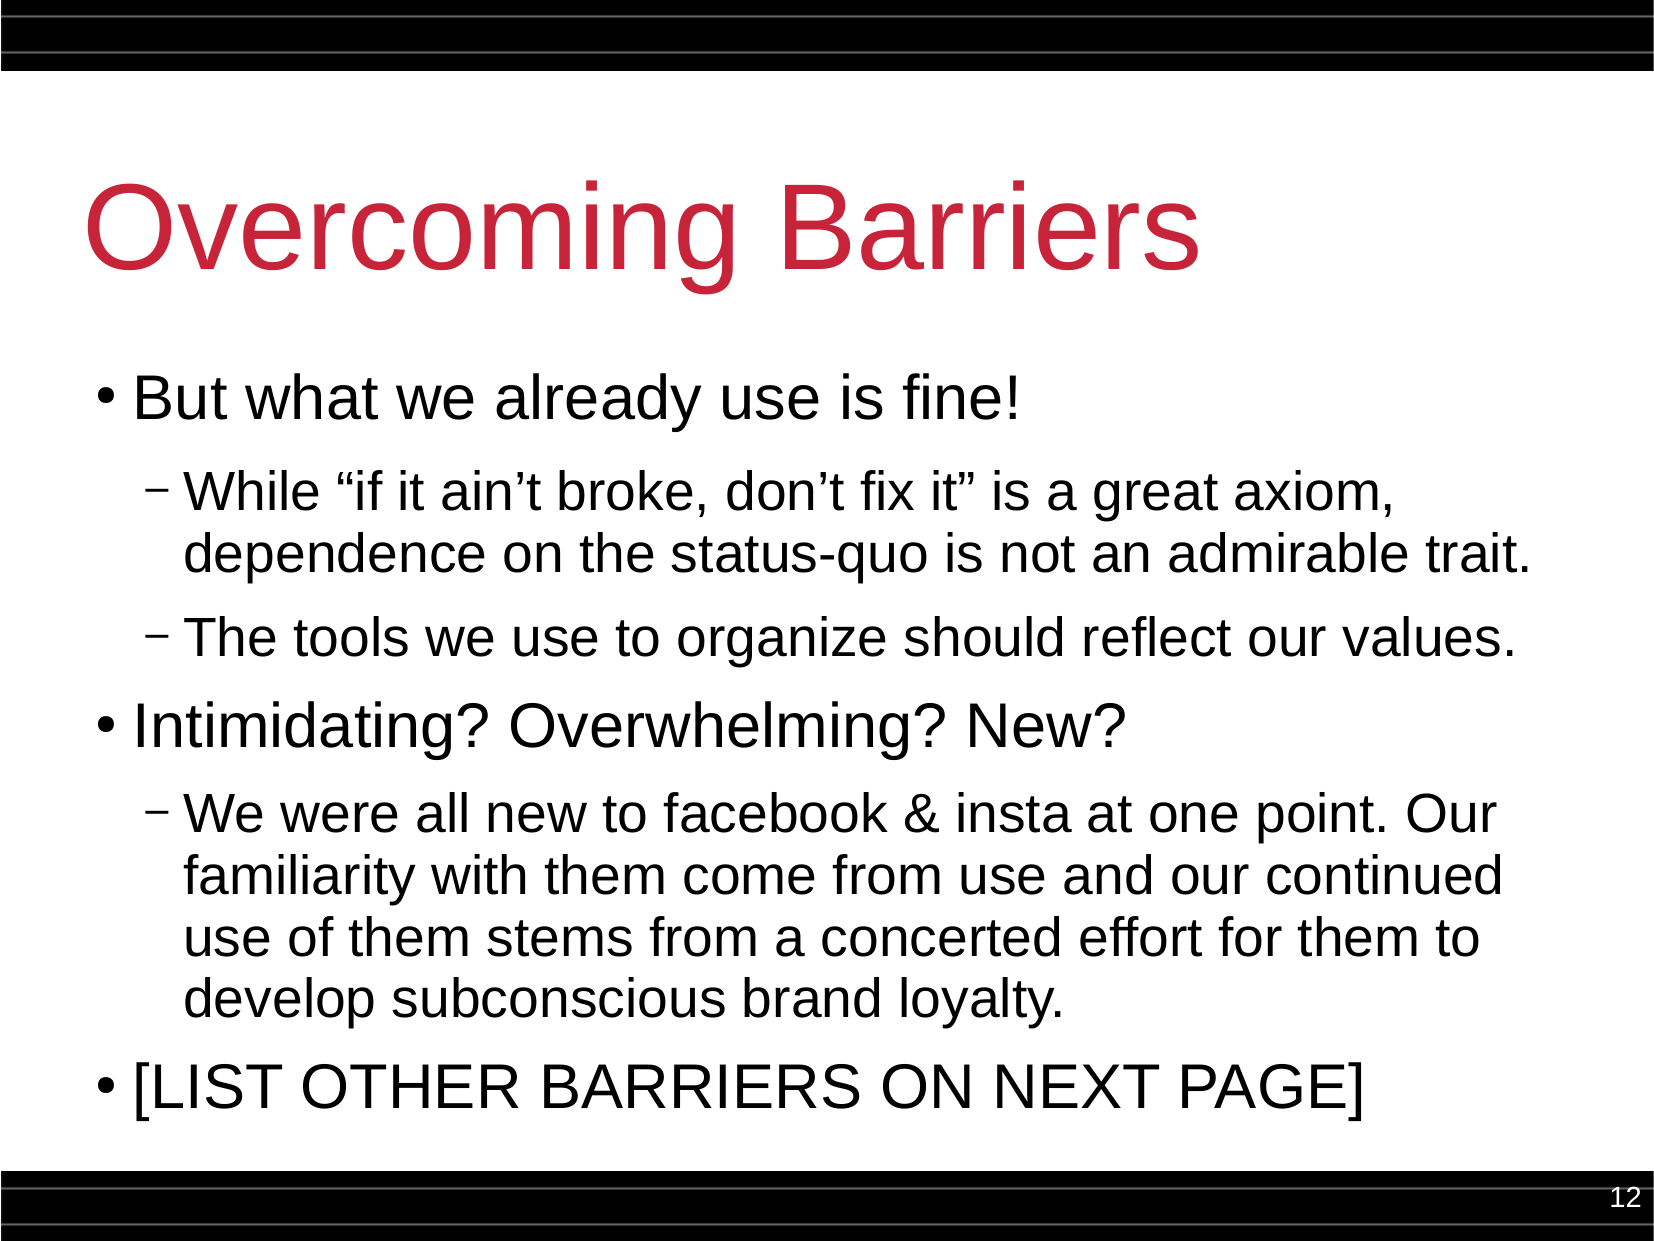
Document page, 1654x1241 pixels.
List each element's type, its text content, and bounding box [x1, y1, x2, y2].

picture [1, 1171, 1654, 1241]
picture [1, 0, 1654, 71]
title Overcoming Barriers [82, 123, 1571, 331]
list But what we already use is fine! While “if it ain’t broke, don’t fix it” is a great axiom, dependence on the status-quo is not an admirable trait. The tools we use to organize should reflect our values. Intimidating? Overwhelming? New? We were all new to facebook & insta at one point. Our familiarity with them come from use and our continued use of them stems from a concerted effort for them to develop subconscious brand loyalty. [LIST OTHER BARRIERS ON NEXT PAGE] [82, 362, 1571, 1134]
